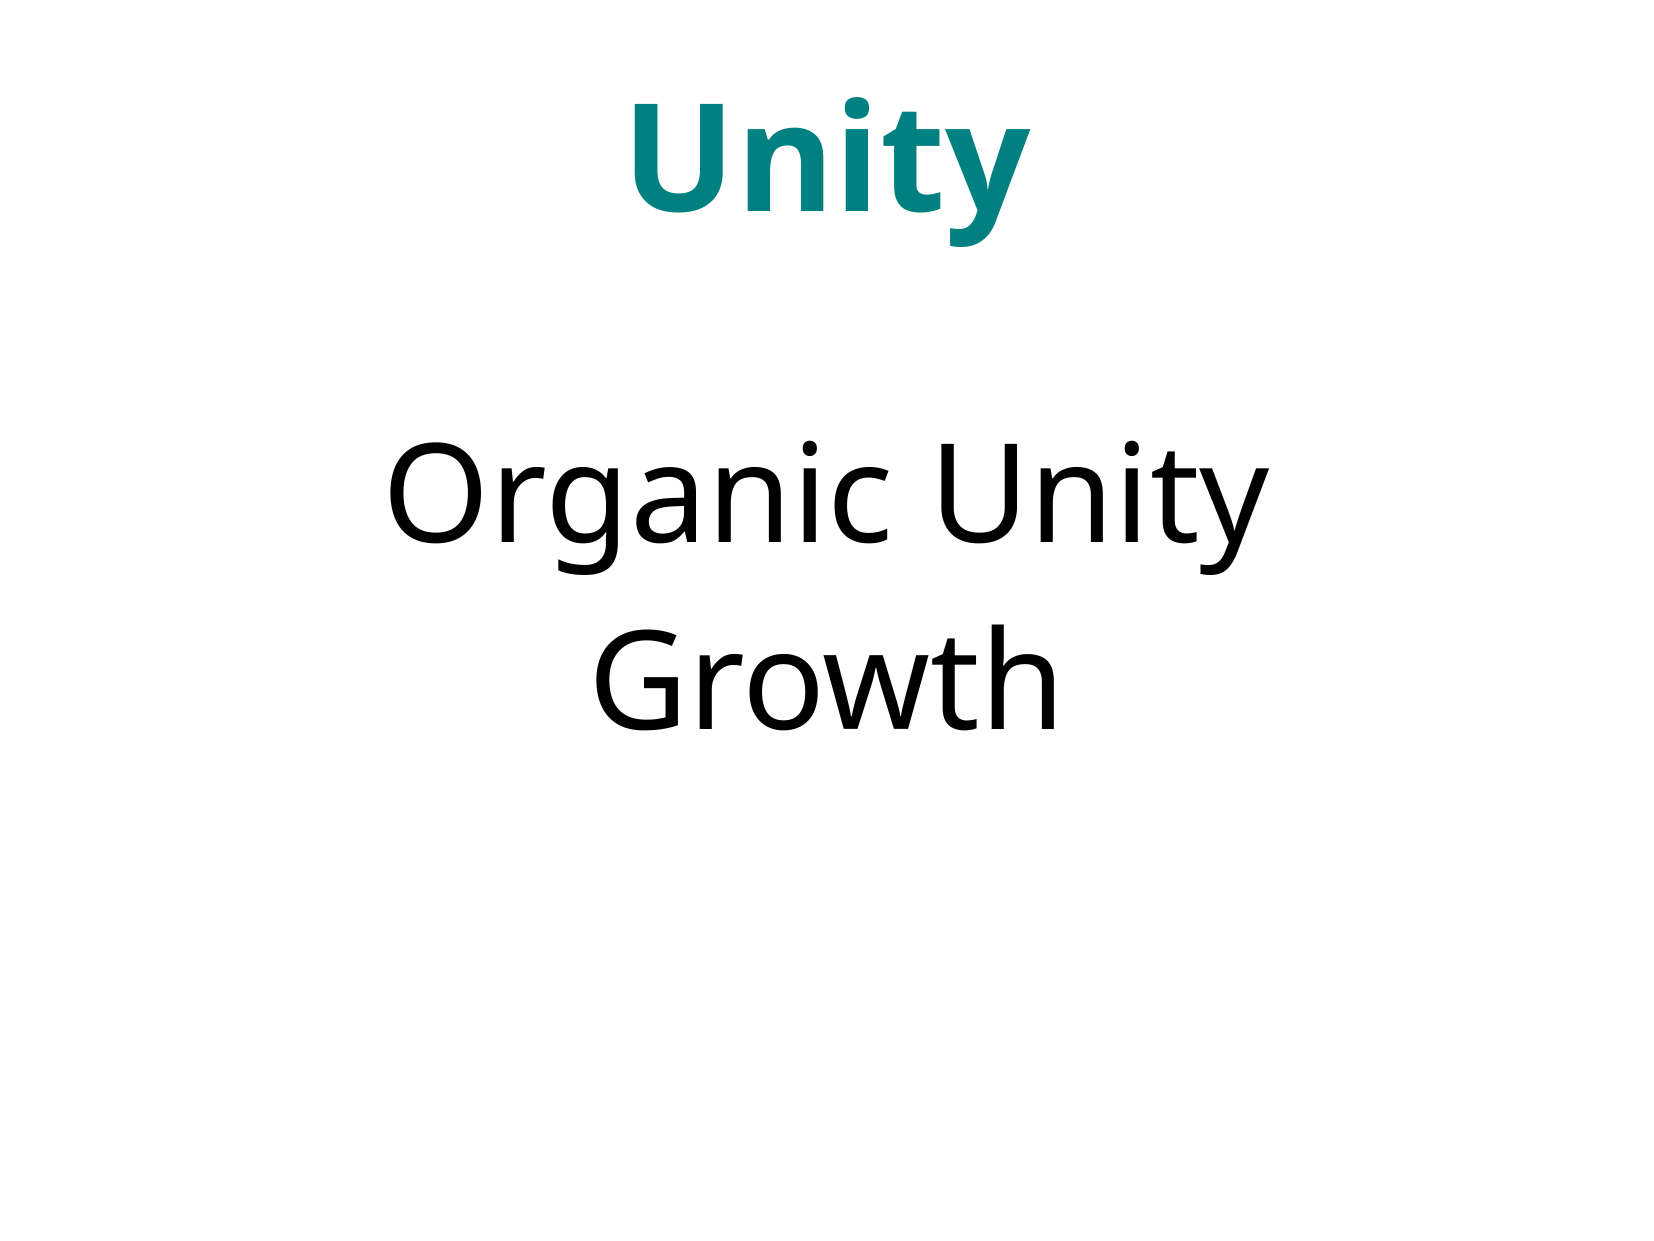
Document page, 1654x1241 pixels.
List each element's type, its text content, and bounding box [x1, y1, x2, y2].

title Unity [82, 49, 1571, 257]
title Organic Unity Growth [82, 431, 1571, 921]
